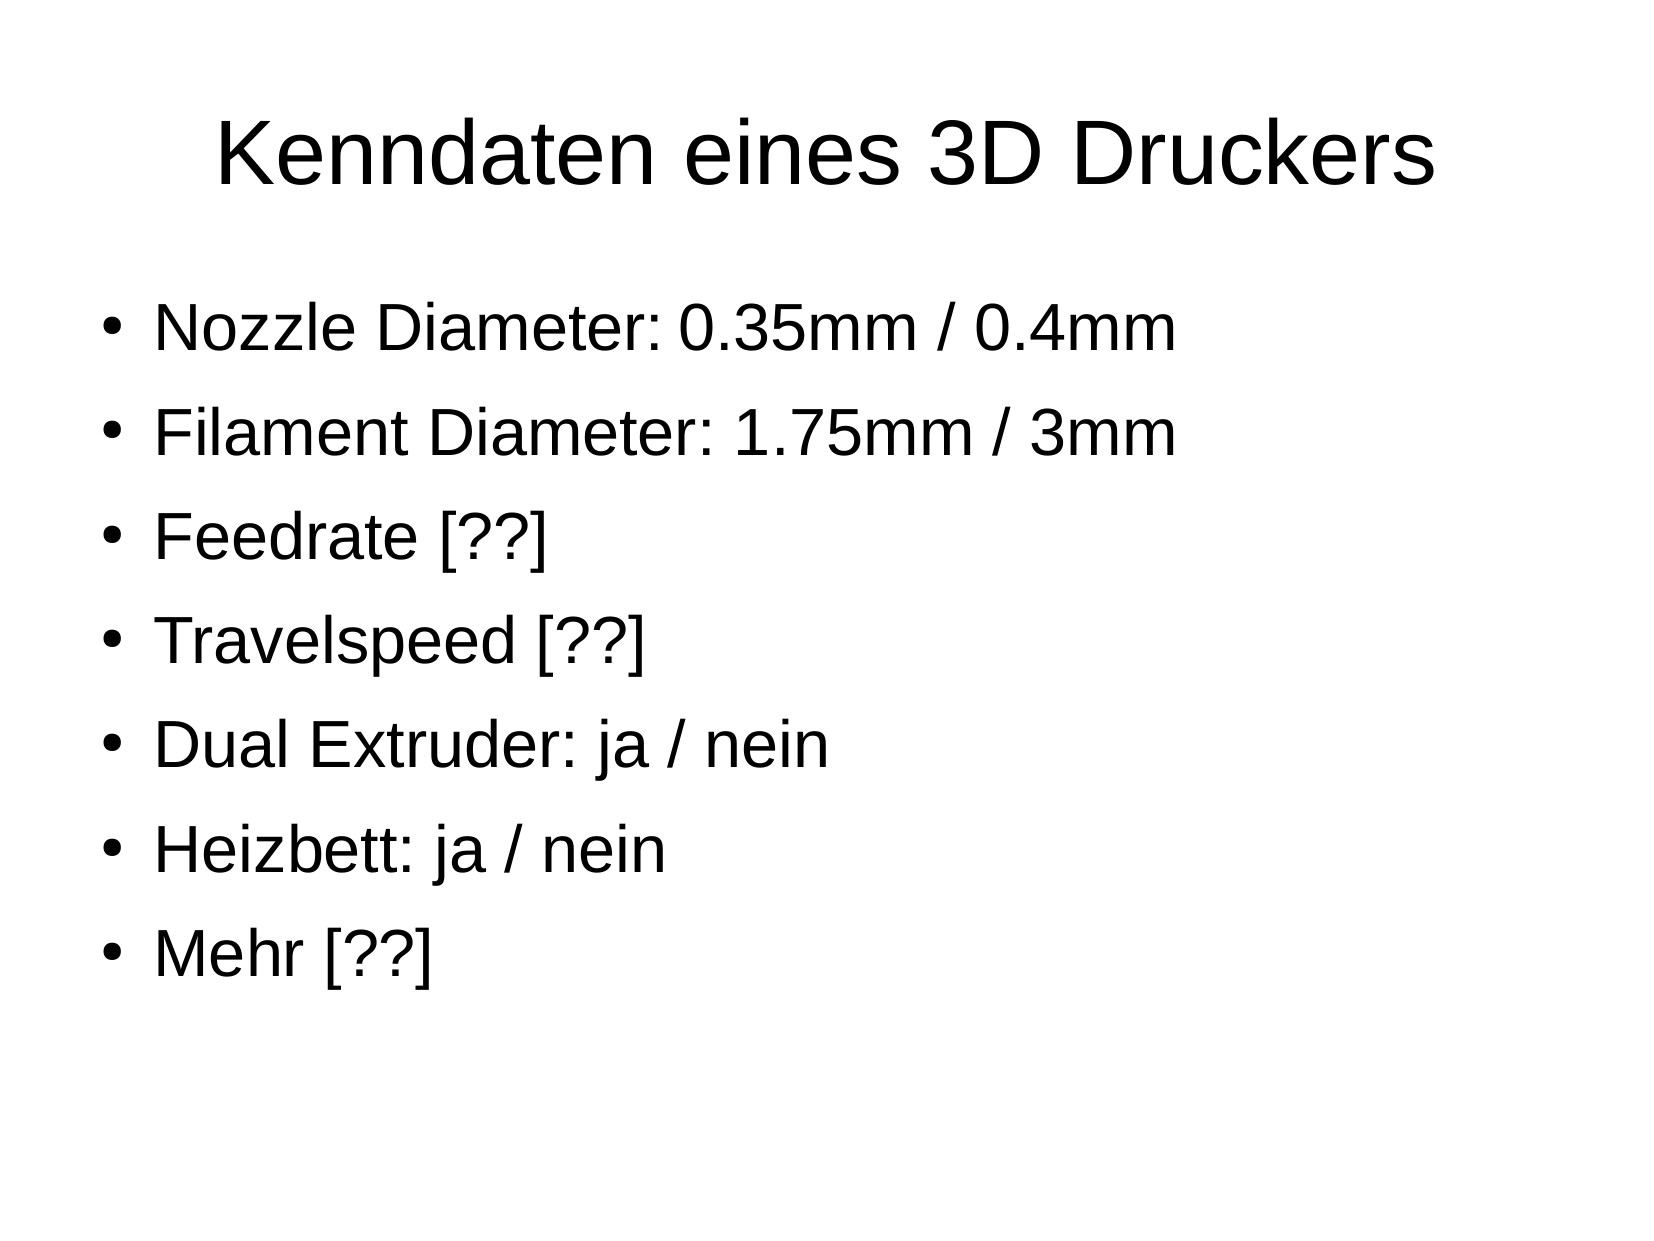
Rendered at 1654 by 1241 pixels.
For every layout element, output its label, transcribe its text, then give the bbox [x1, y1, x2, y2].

title Kenndaten eines 3D Druckers [82, 49, 1571, 257]
list Nozzle Diameter: 0.35mm / 0.4mm Filament Diameter: 1.75mm / 3mm Feedrate [??] Travelspeed [??] Dual Extruder: ja / nein Heizbett: ja / nein Mehr [??] [82, 290, 1571, 1010]
